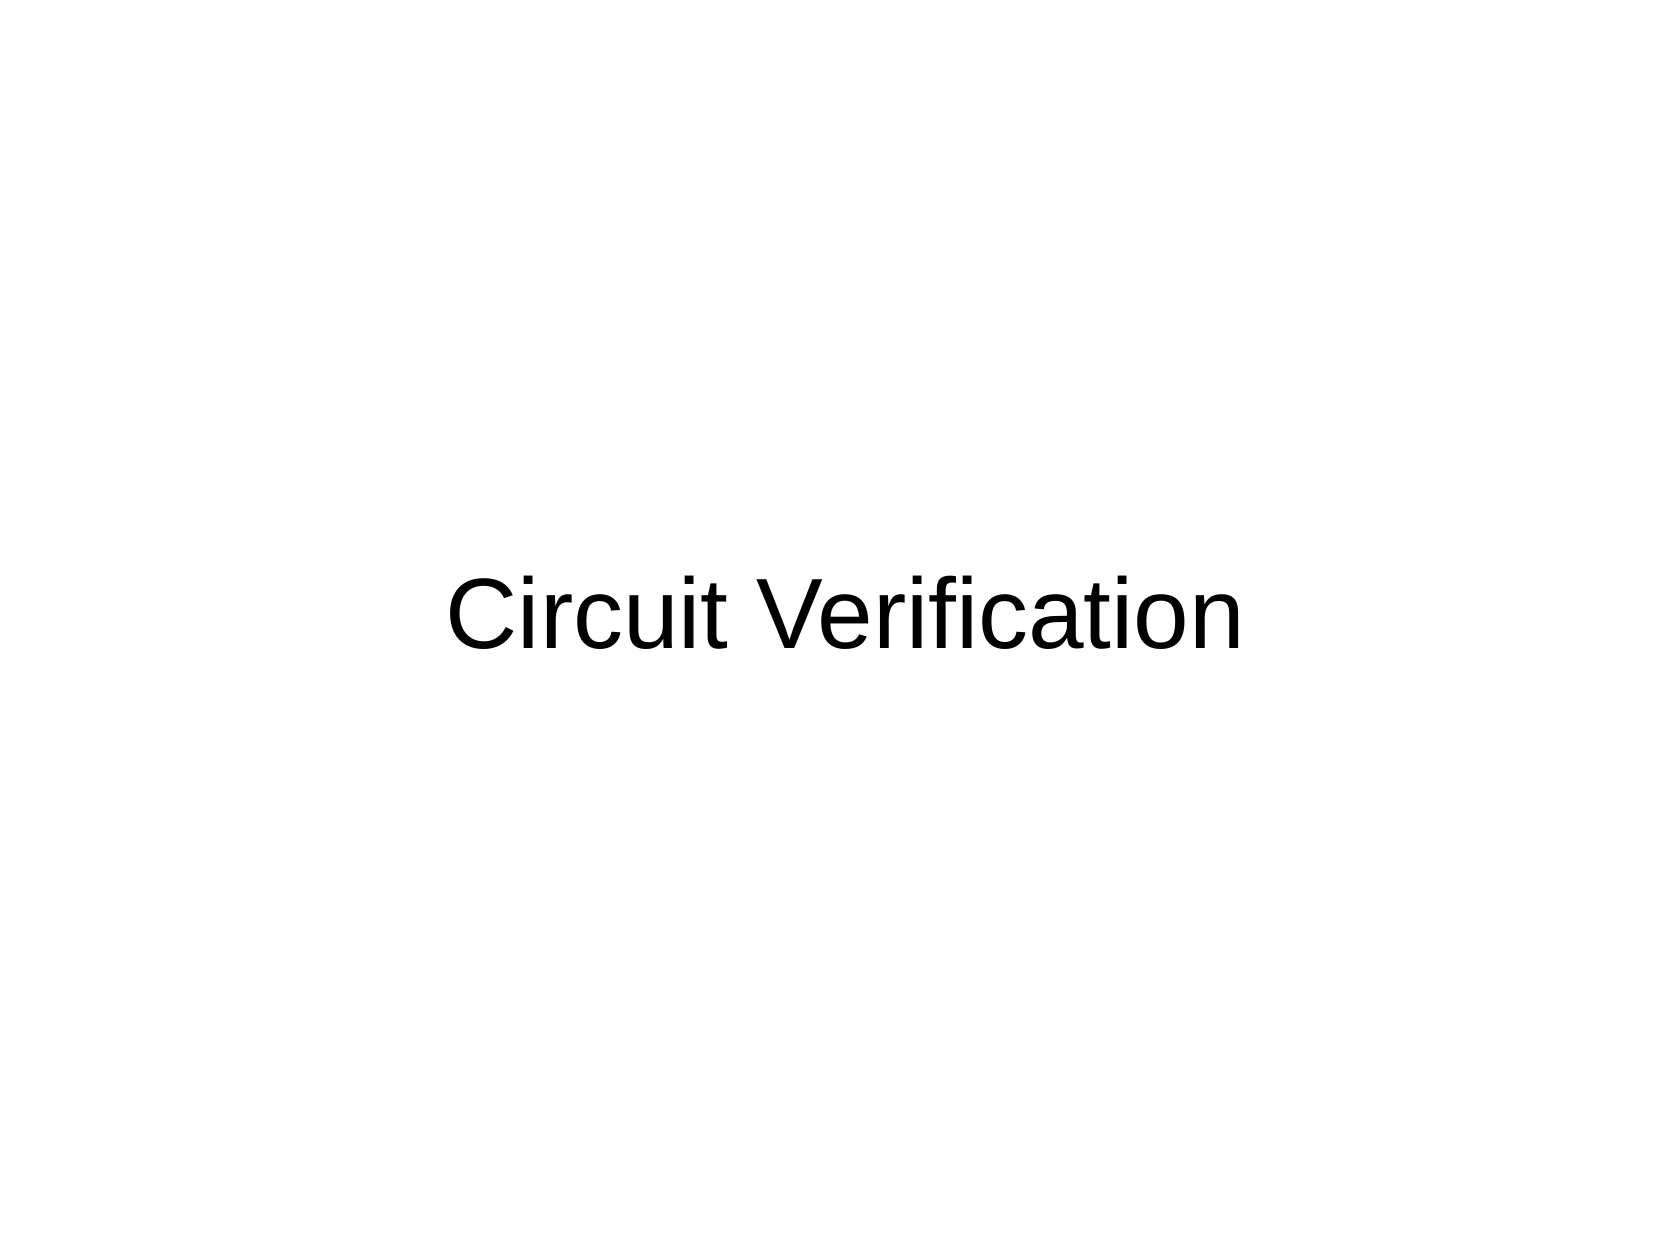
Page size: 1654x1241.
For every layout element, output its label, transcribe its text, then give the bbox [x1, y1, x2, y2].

subtitle Circuit Verification [118, 254, 1574, 974]
